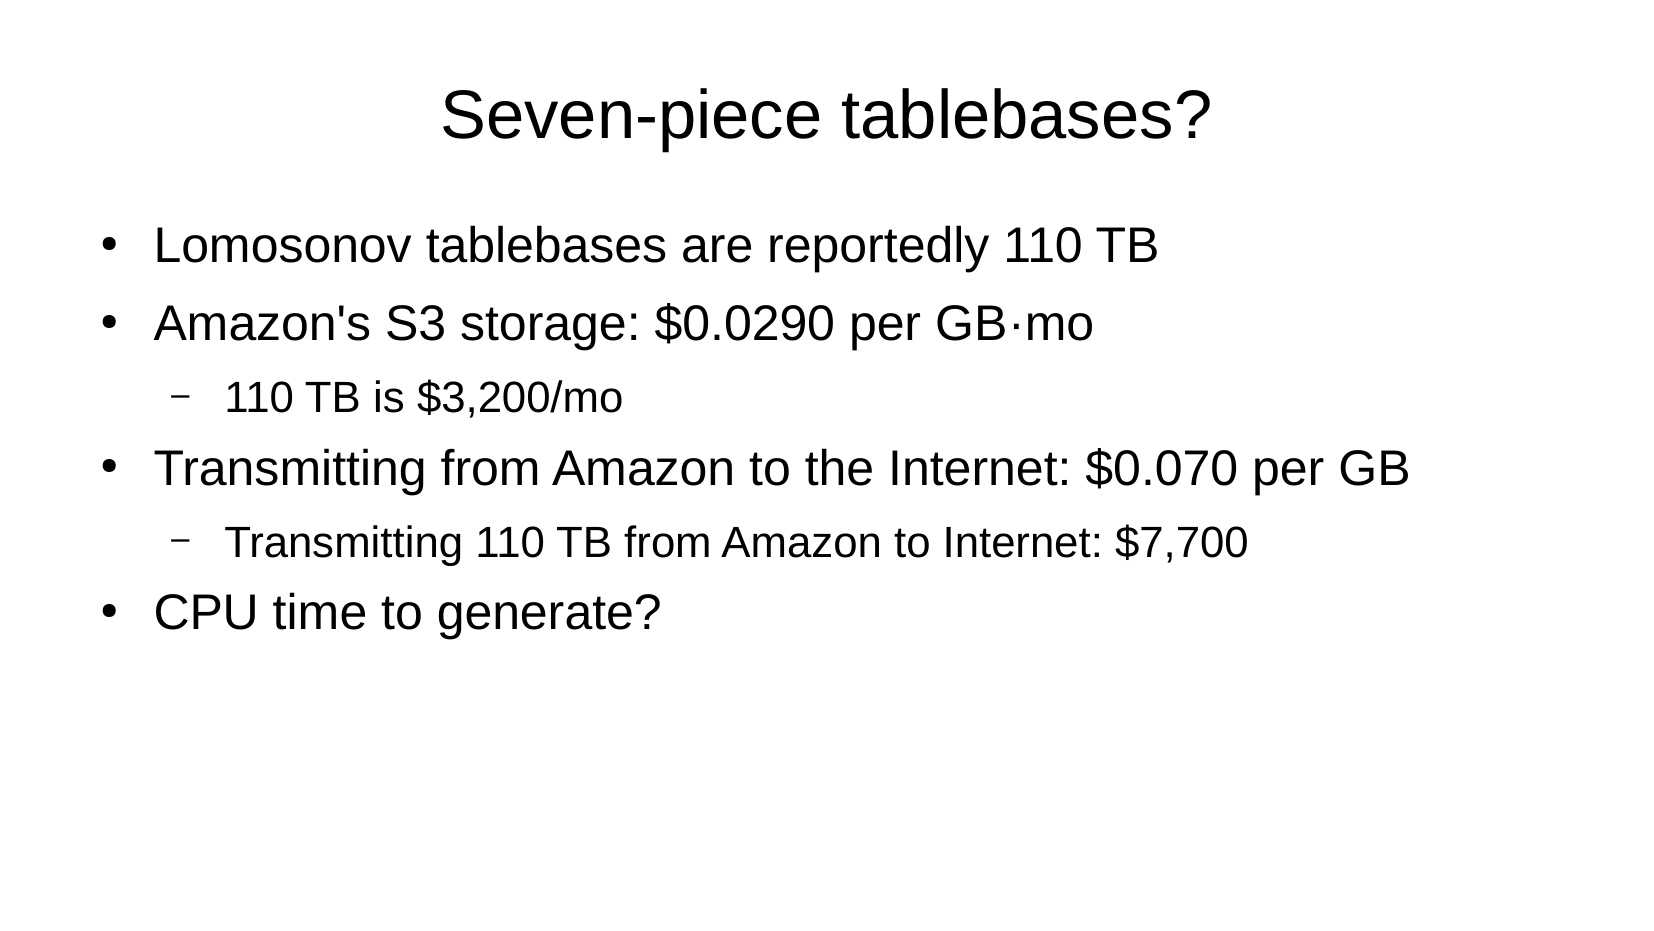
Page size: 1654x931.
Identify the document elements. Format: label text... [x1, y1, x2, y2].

title Seven-piece tablebases? [82, 37, 1571, 193]
list Lomosonov tablebases are reportedly 110 TB Amazon's S3 storage: $0.0290 per GB·mo 110 TB is $3,200/mo Transmitting from Amazon to the Internet: $0.070 per GB Transmitting 110 TB from Amazon to Internet: $7,700 CPU time to generate? [82, 217, 1571, 758]
